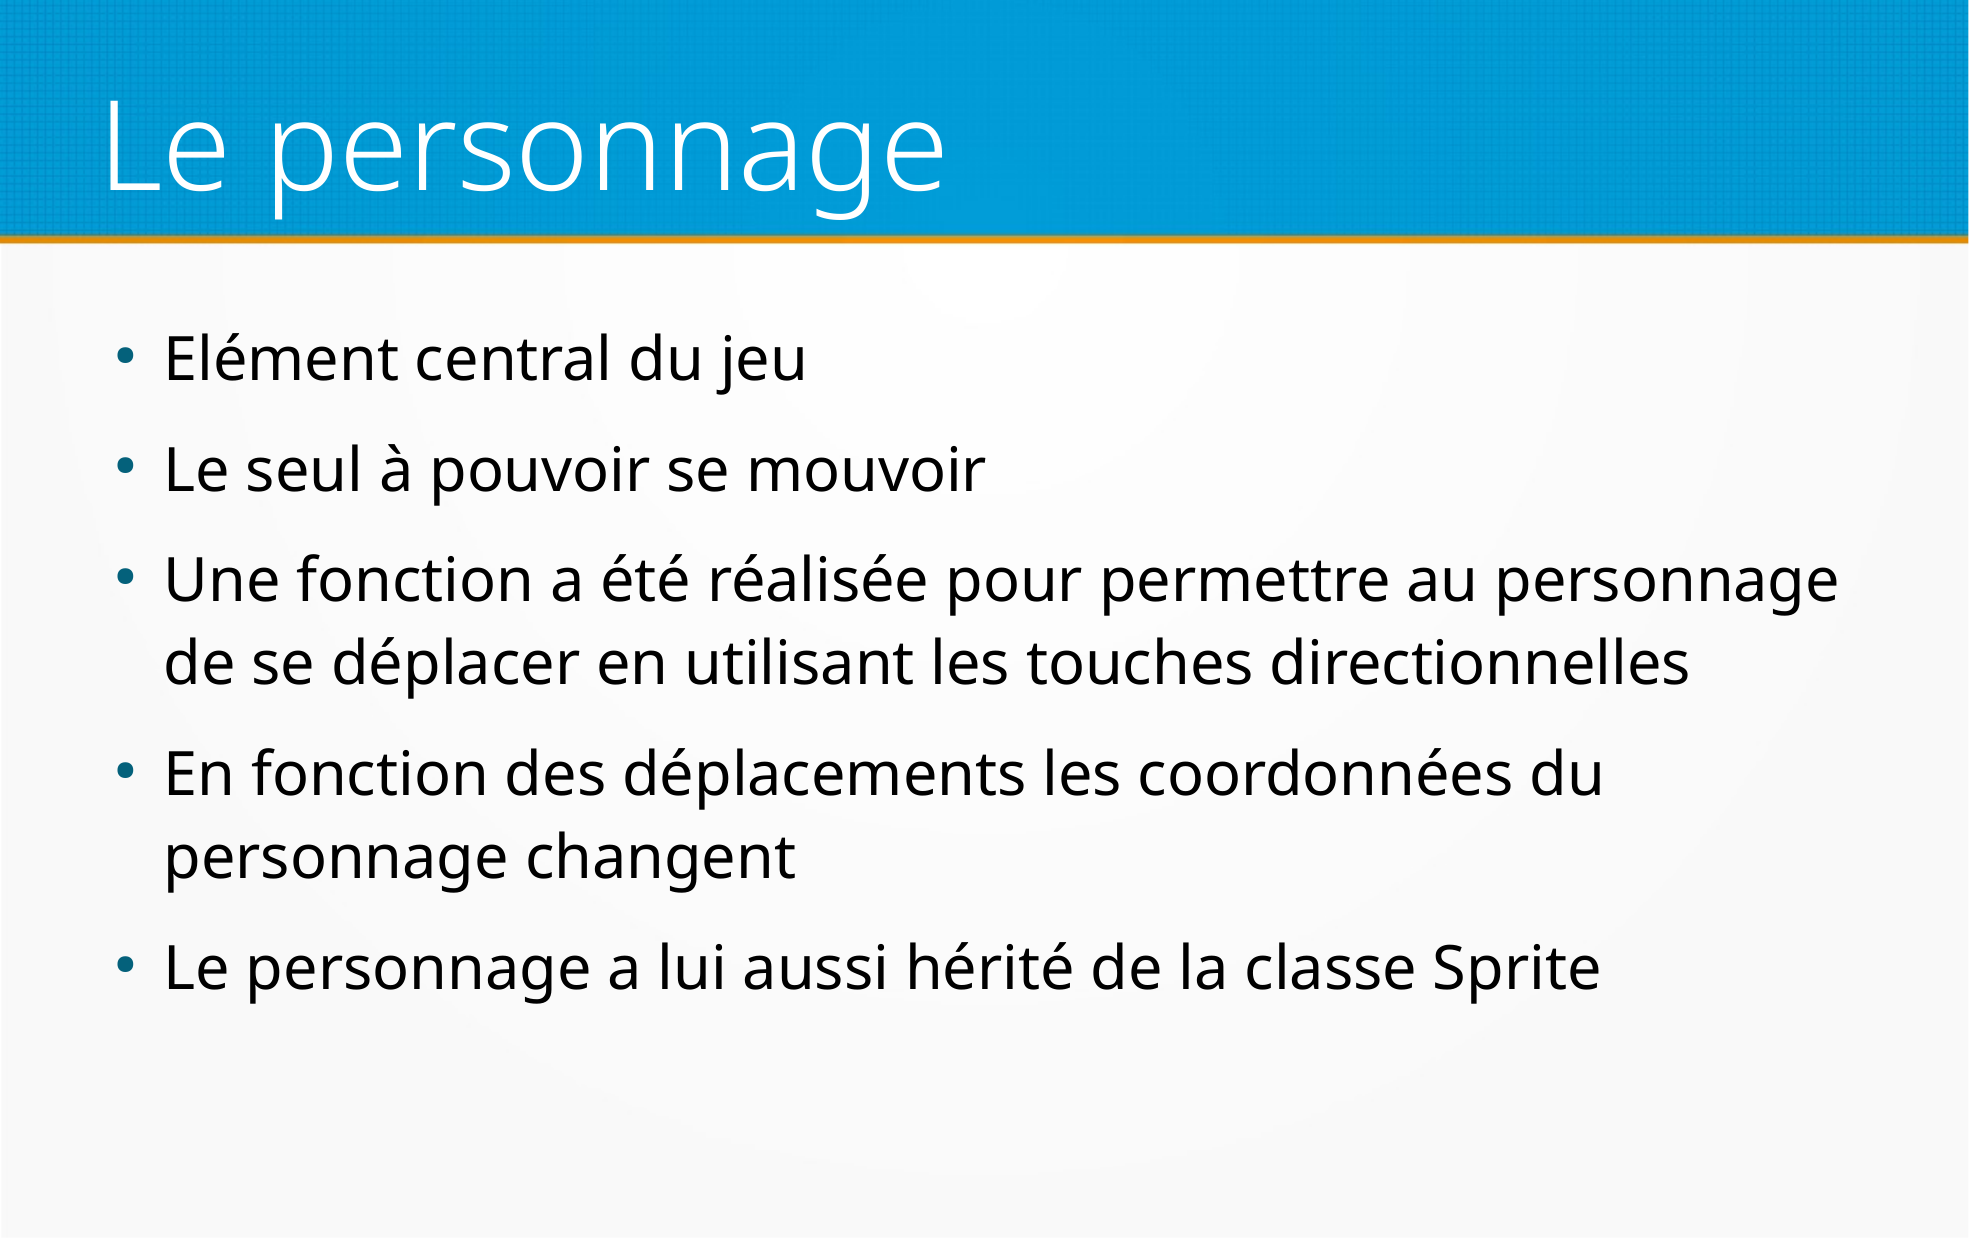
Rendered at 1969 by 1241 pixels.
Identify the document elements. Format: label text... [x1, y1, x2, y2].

list Elément central du jeu Le seul à pouvoir se mouvoir Une fonction a été réalisée pour permettre au personnage de se déplacer en utilisant les touches directionnelles En fonction des déplacements les coordonnées du personnage changent Le personnage a lui aussi hérité de la classe Sprite [98, 315, 1861, 1081]
picture [0, 233, 1969, 1241]
title Le personnage [98, 19, 1870, 227]
